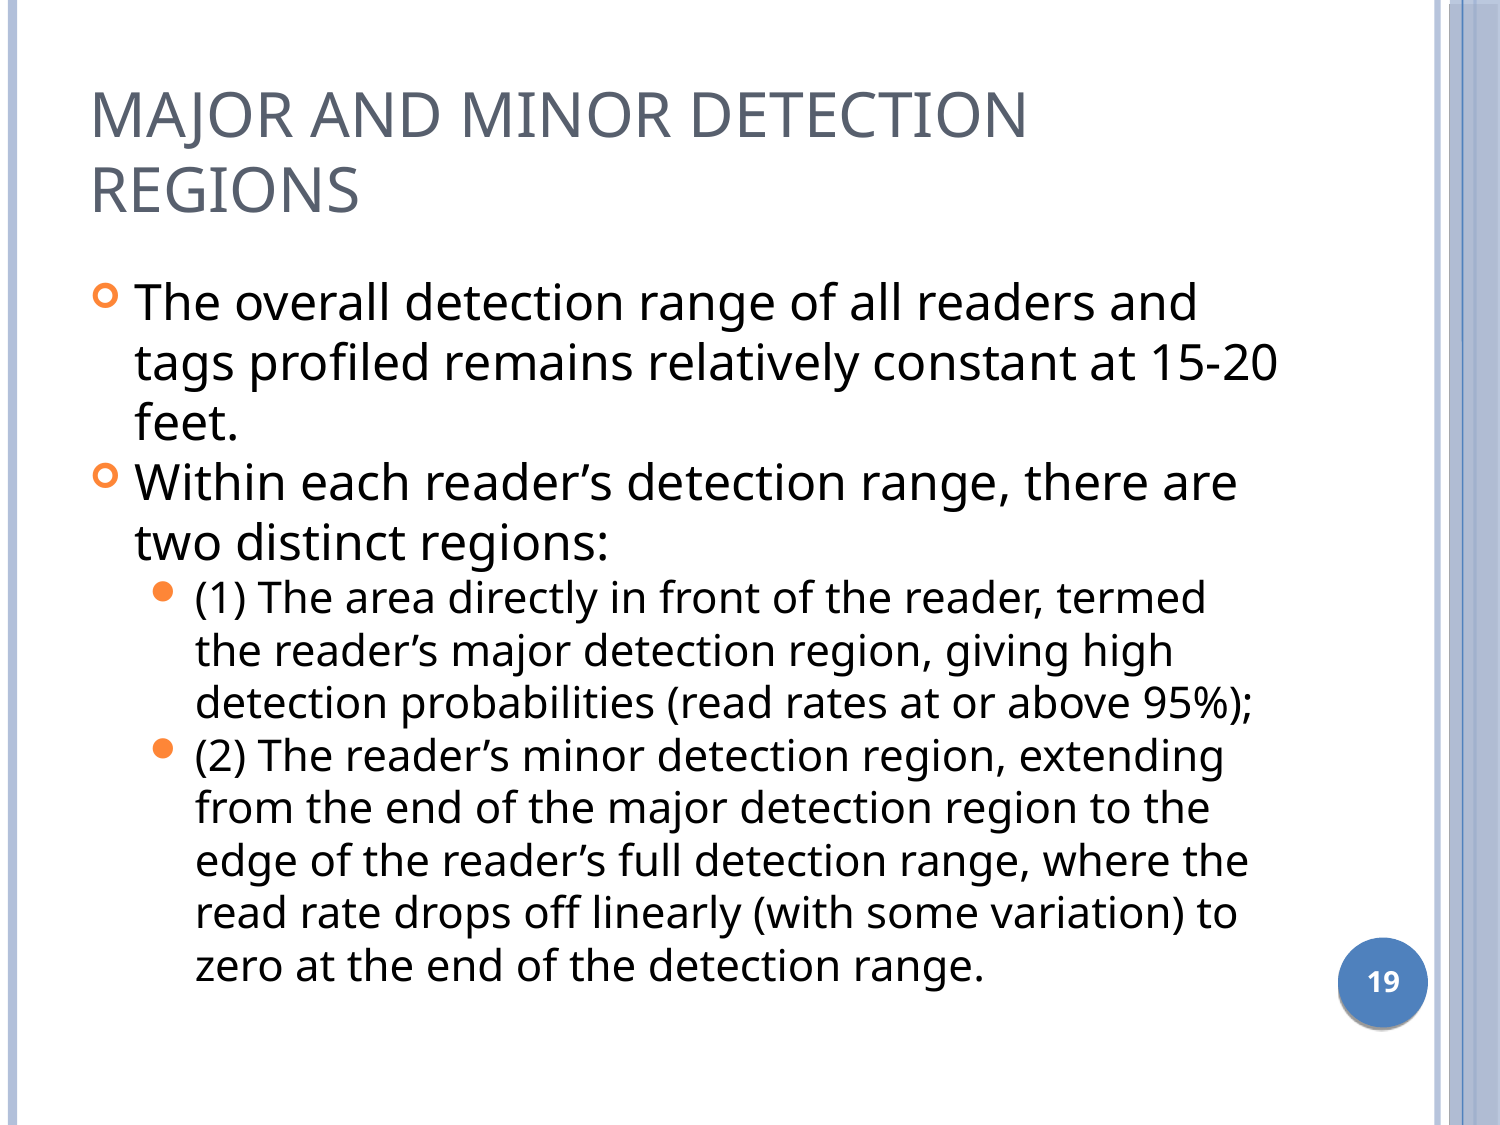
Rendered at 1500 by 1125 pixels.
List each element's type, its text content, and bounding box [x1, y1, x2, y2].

text_box The overall detection range of all readers and tags profiled remains relatively constant at 15-20 feet. Within each reader’s detection range, there are two distinct regions: (1) The area directly in front of the reader, termed the reader’s major detection region, giving high detection probabilities (read rates at or above 95%); (2) The reader’s minor detection region, extending from the end of the major detection region to the edge of the reader’s full detection range, where the read rate drops off linearly (with some variation) to zero at the end of the detection range. [74, 262, 1300, 1062]
text_box Major and Minor Detection Regions [74, 45, 1300, 233]
text_box <number> [1333, 940, 1434, 1027]
